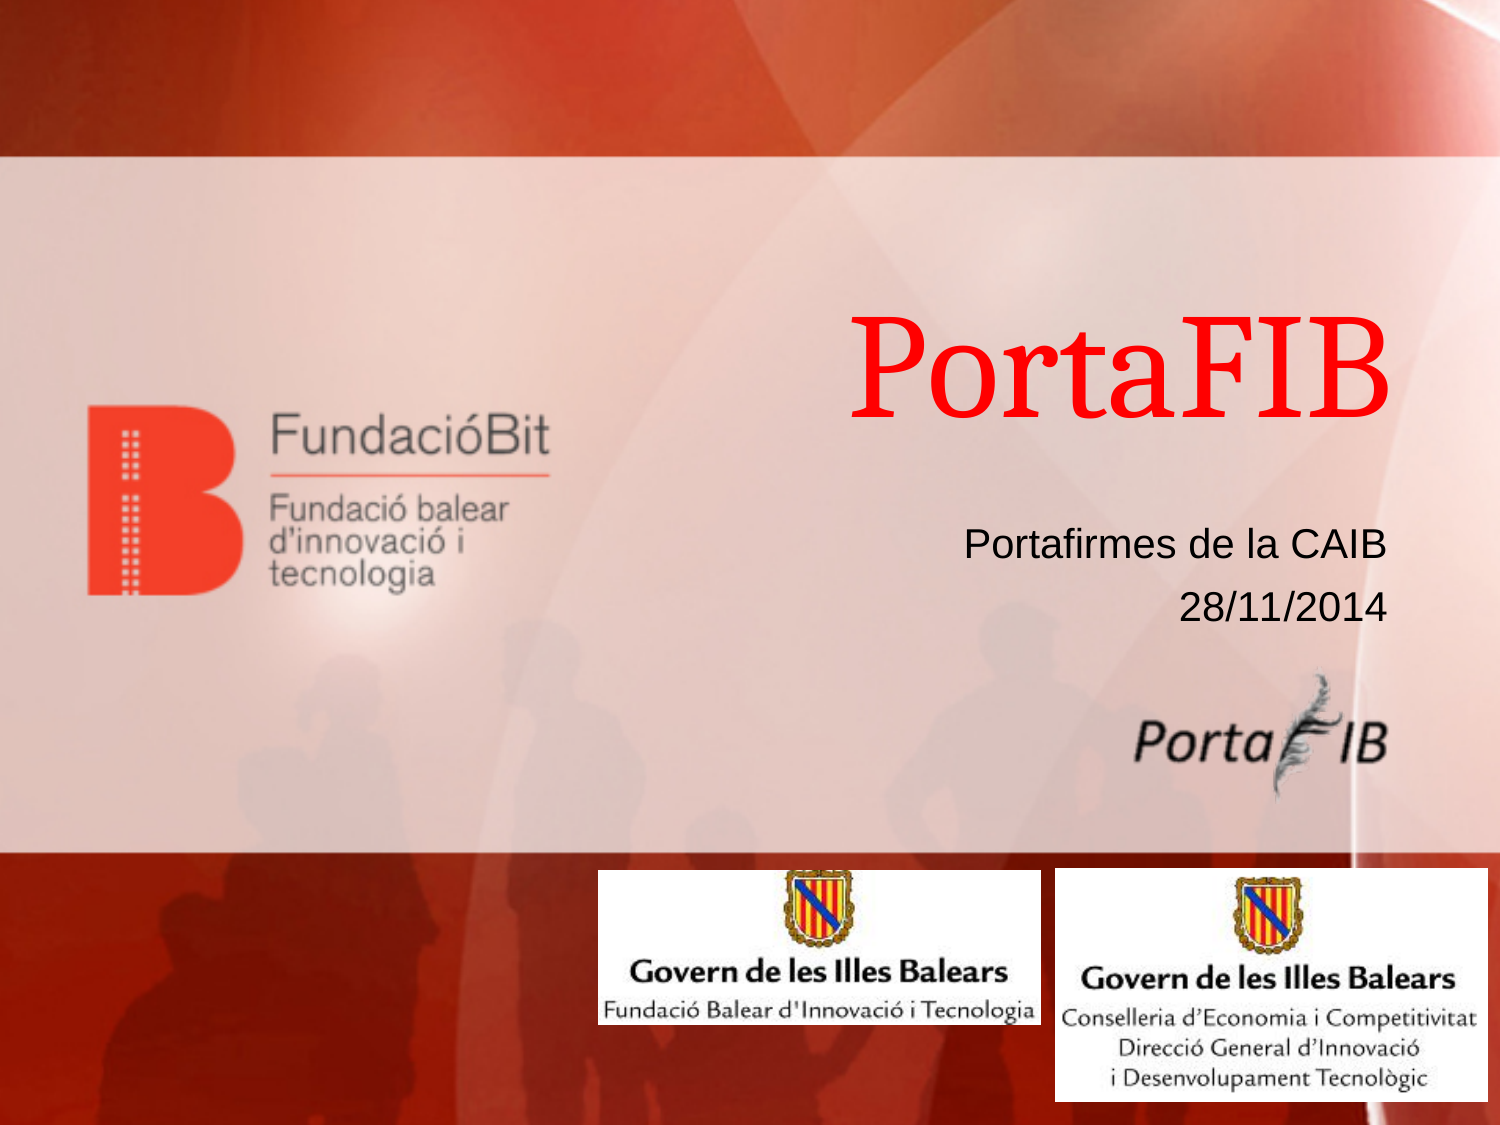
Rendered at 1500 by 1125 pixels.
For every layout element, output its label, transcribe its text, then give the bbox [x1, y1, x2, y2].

picture [0, 0, 1500, 1125]
title PortaFIB [590, 265, 1394, 472]
subtitle Portafirmes de la CAIB 28/11/2014 [590, 501, 1388, 650]
